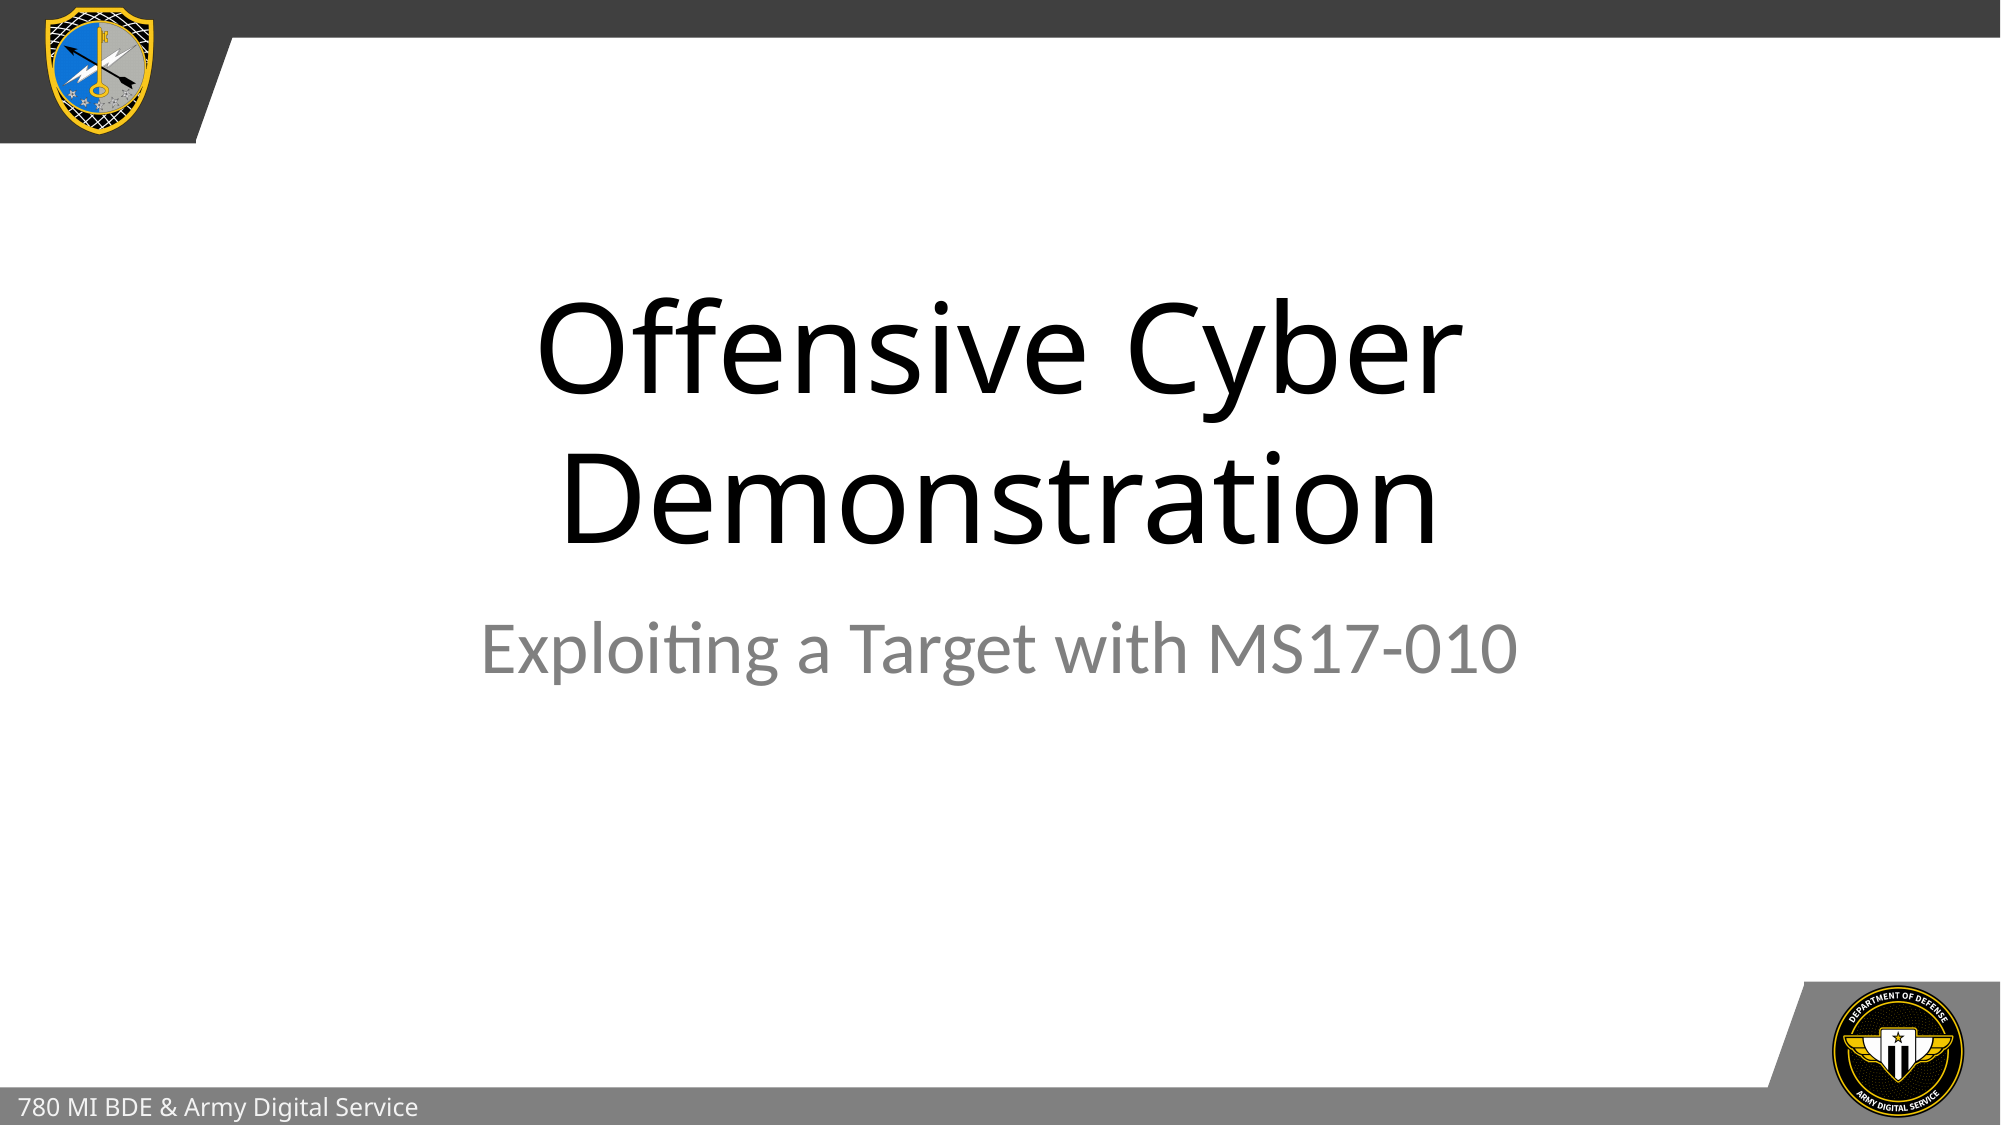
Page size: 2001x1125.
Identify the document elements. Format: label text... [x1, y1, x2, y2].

picture [45, 7, 154, 135]
subtitle Exploiting a Target with MS17-010 [249, 590, 1750, 1050]
picture [1815, 971, 1981, 1125]
title Offensive Cyber Demonstration [249, 184, 1750, 576]
